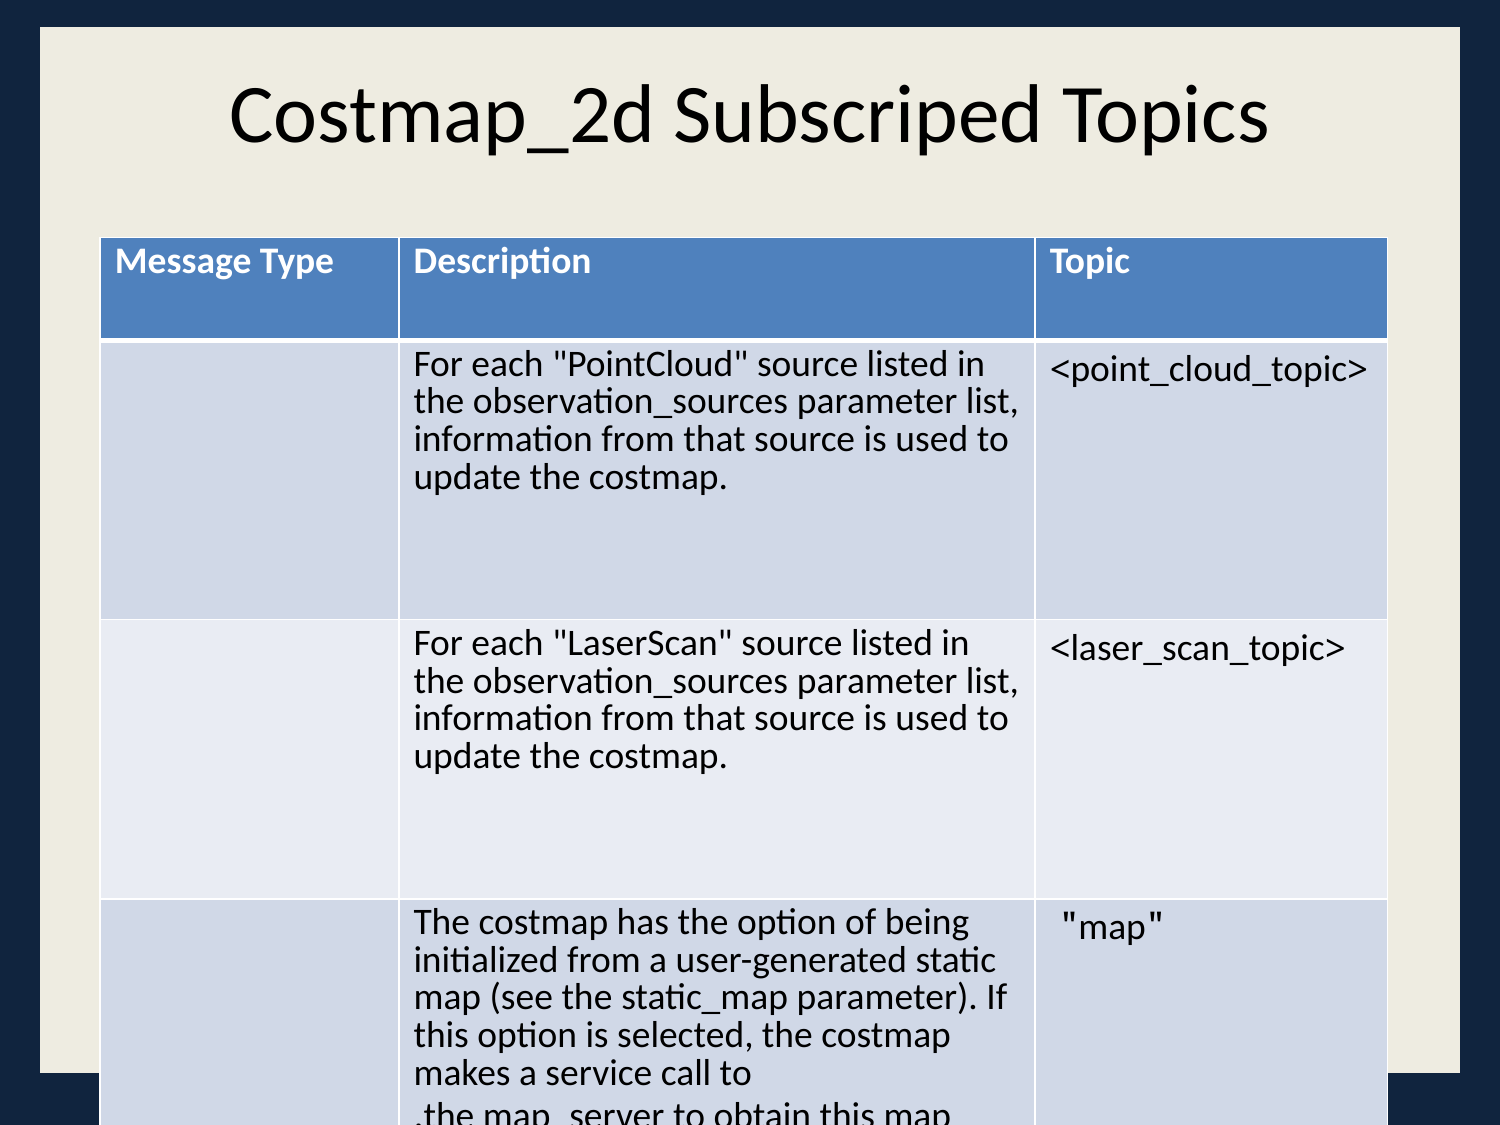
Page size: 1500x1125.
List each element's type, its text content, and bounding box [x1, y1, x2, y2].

title Costmap_2d Subscriped Topics [37, 31, 1463, 188]
table_cell <point_cloud_topic> [1036, 343, 1387, 619]
table_header Message Type [101, 238, 398, 338]
table_cell [101, 343, 398, 619]
table_cell [101, 620, 398, 898]
table_header Description [400, 238, 1034, 338]
table_cell For each "PointCloud" source listed in the observation_sources parameter list, information from that source is used to update the costmap. [400, 343, 1034, 619]
table_cell "map" [1036, 900, 1387, 1125]
table_cell For each "LaserScan" source listed in the observation_sources parameter list, information from that source is used to update the costmap. [400, 620, 1034, 898]
table_header Topic [1036, 238, 1387, 338]
table_cell [101, 900, 398, 1125]
table_cell The costmap has the option of being initialized from a user-generated static map (see the static_map parameter). If this option is selected, the costmap makes a service call to the map_server to obtain this map. [400, 900, 1034, 1125]
table_cell <laser_scan_topic> [1036, 620, 1387, 898]
